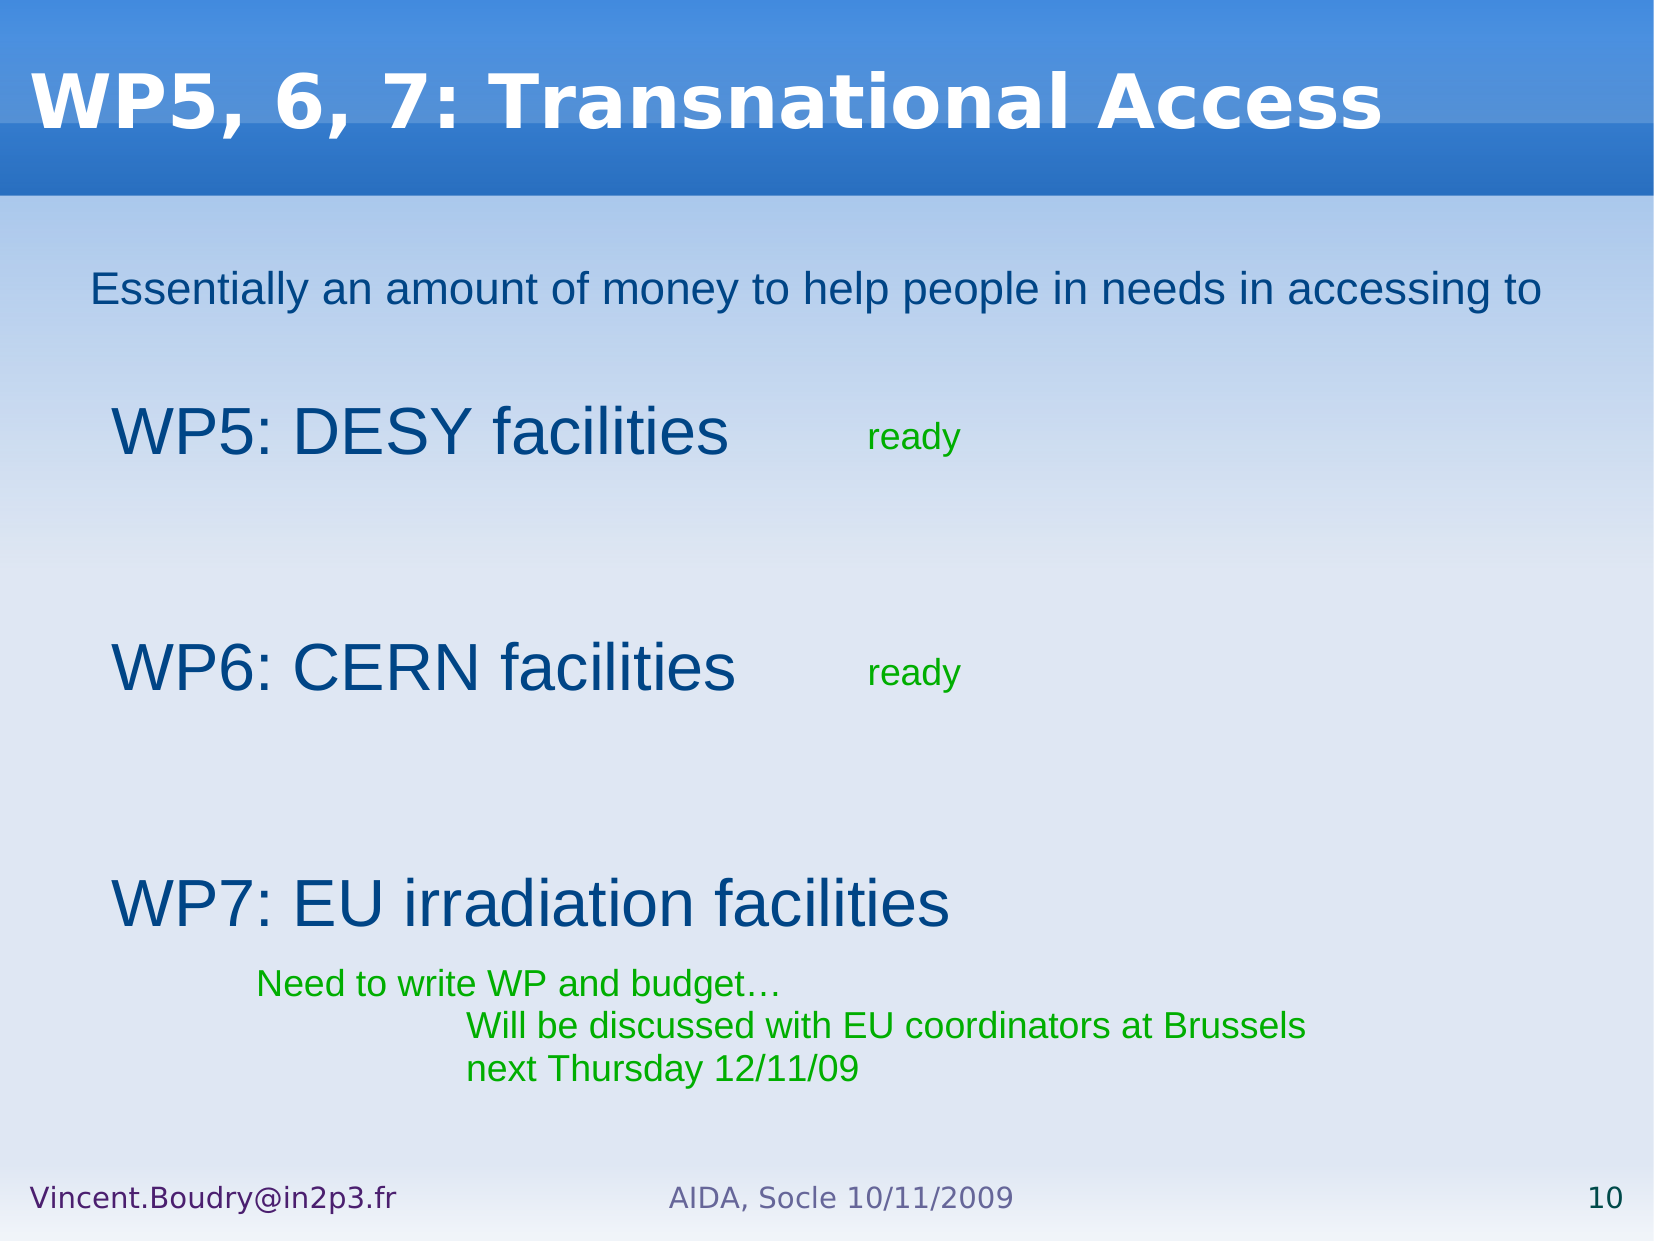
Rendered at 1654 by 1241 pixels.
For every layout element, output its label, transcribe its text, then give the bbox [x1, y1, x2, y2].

text_box WP7: EU irradiation facilities [96, 858, 1080, 949]
text_box WP5: DESY facilities [96, 386, 881, 476]
title WP5, 6, 7: Transnational Access [29, 0, 1654, 207]
text_box ready [852, 644, 1187, 702]
text_box Need to write WP and budget… Will be discussed with EU coordinators at Brussels next Thursday 12/11/09 [241, 955, 1522, 1097]
picture [0, 0, 1654, 1241]
text_box Essentially an amount of money to help people in needs in accessing to [75, 255, 1611, 355]
text_box ready [852, 408, 1187, 465]
text_box WP6: CERN facilities [96, 622, 978, 713]
